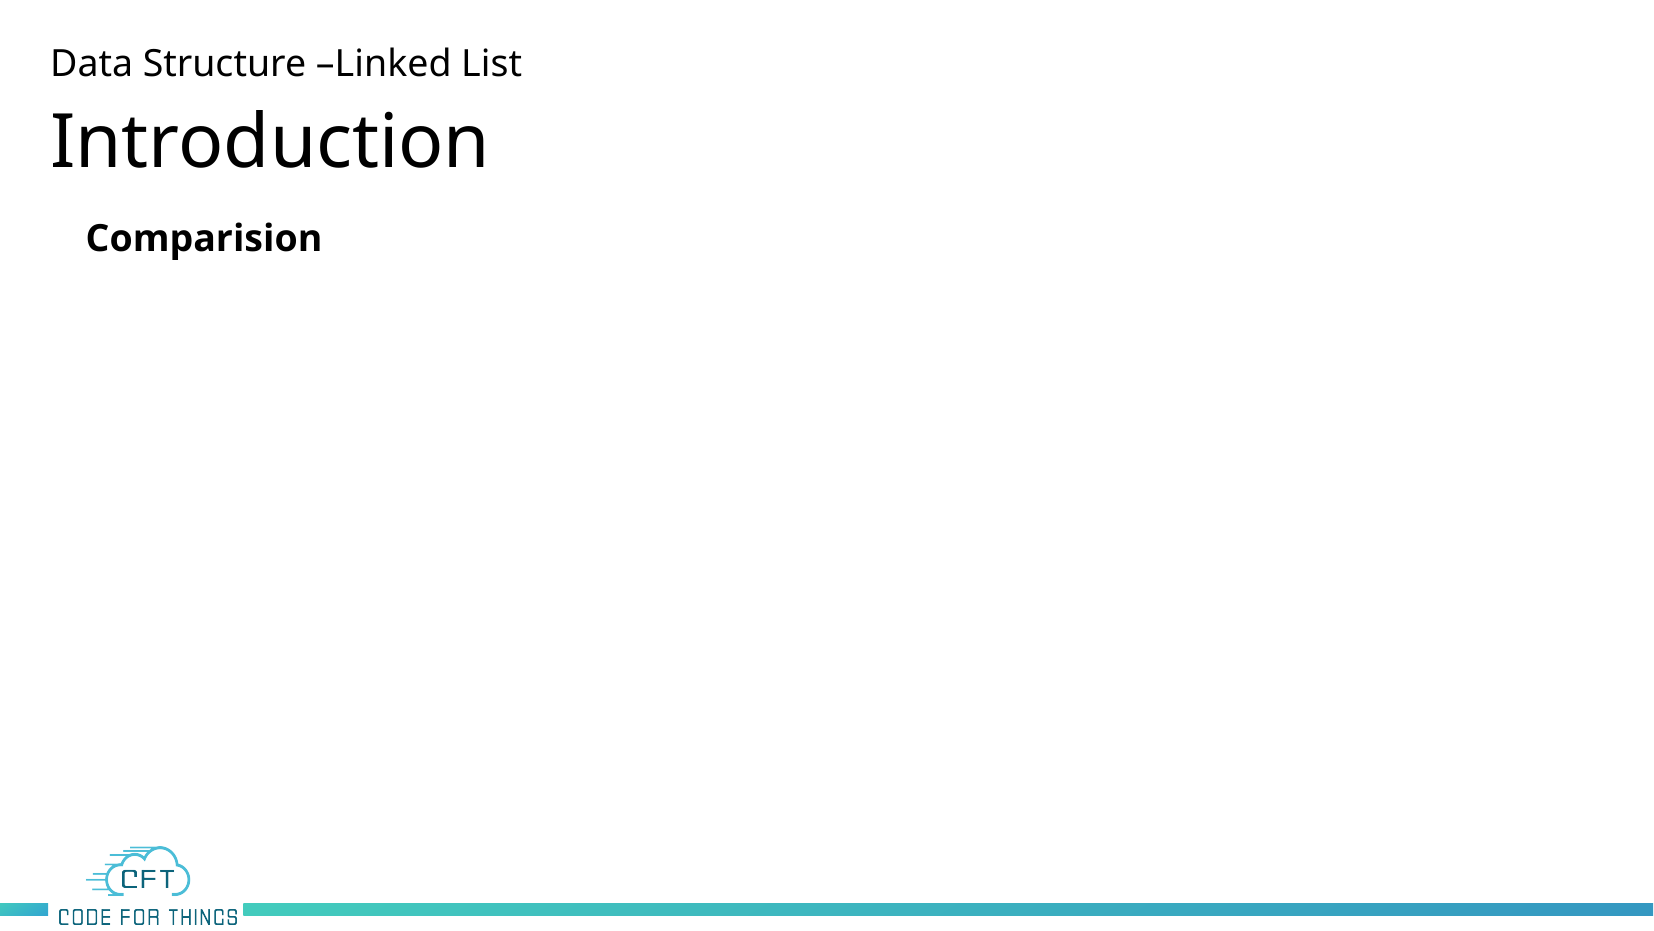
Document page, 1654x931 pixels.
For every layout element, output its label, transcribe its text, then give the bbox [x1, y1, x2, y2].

title Data Structure –Linked List Introduction [50, 35, 1202, 190]
text_box Comparision [70, 203, 391, 306]
picture [59, 846, 237, 925]
